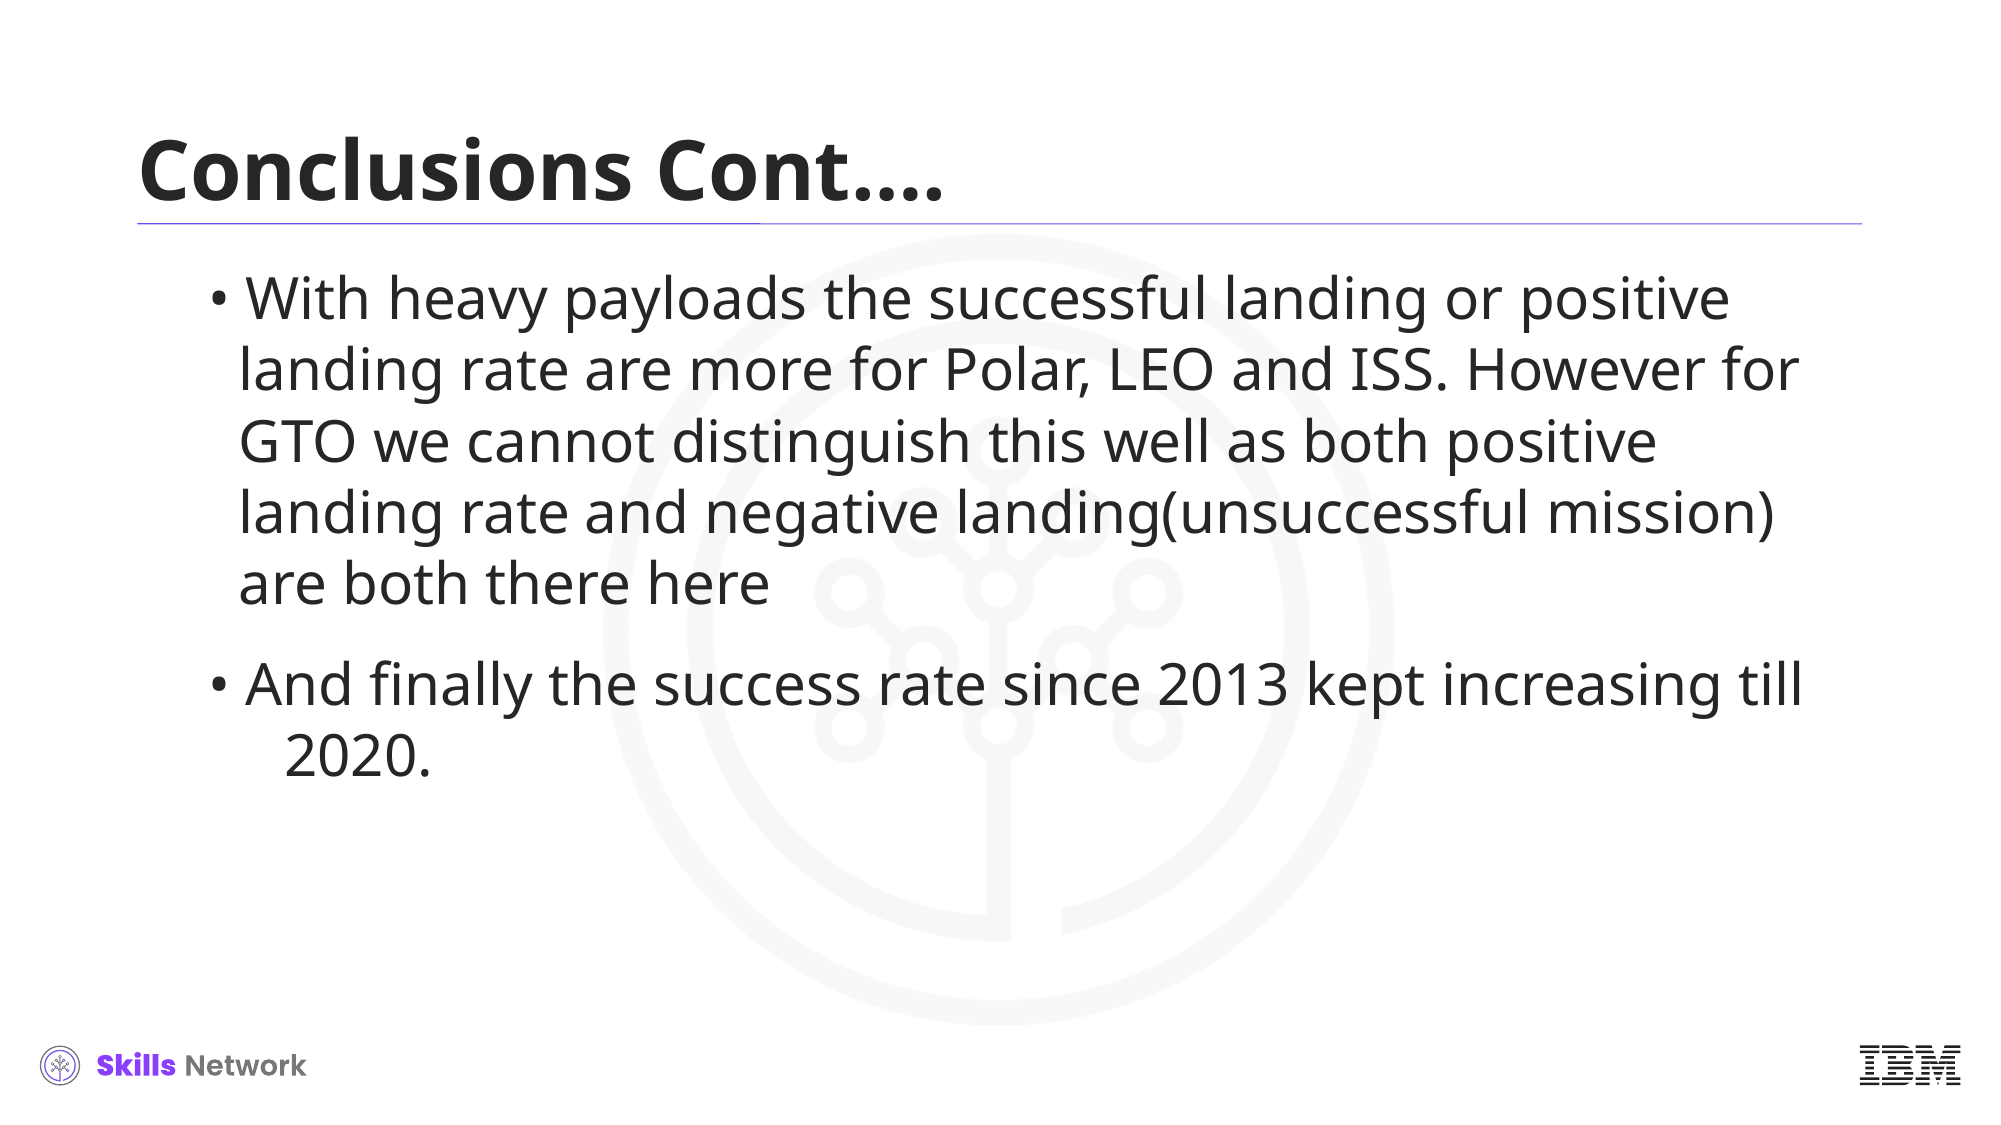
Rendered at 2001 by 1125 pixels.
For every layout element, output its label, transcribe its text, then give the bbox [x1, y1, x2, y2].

title Conclusions Cont…. [137, 59, 1863, 262]
list • With heavy payloads the successful landing or positive landing rate are more for Polar, LEO and ISS. However for GTO we cannot distinguish this well as both positive landing rate and negative landing(unsuccessful mission) are both there here • And finally the success rate since 2013 kept increasing till 2020. [137, 262, 1876, 1013]
